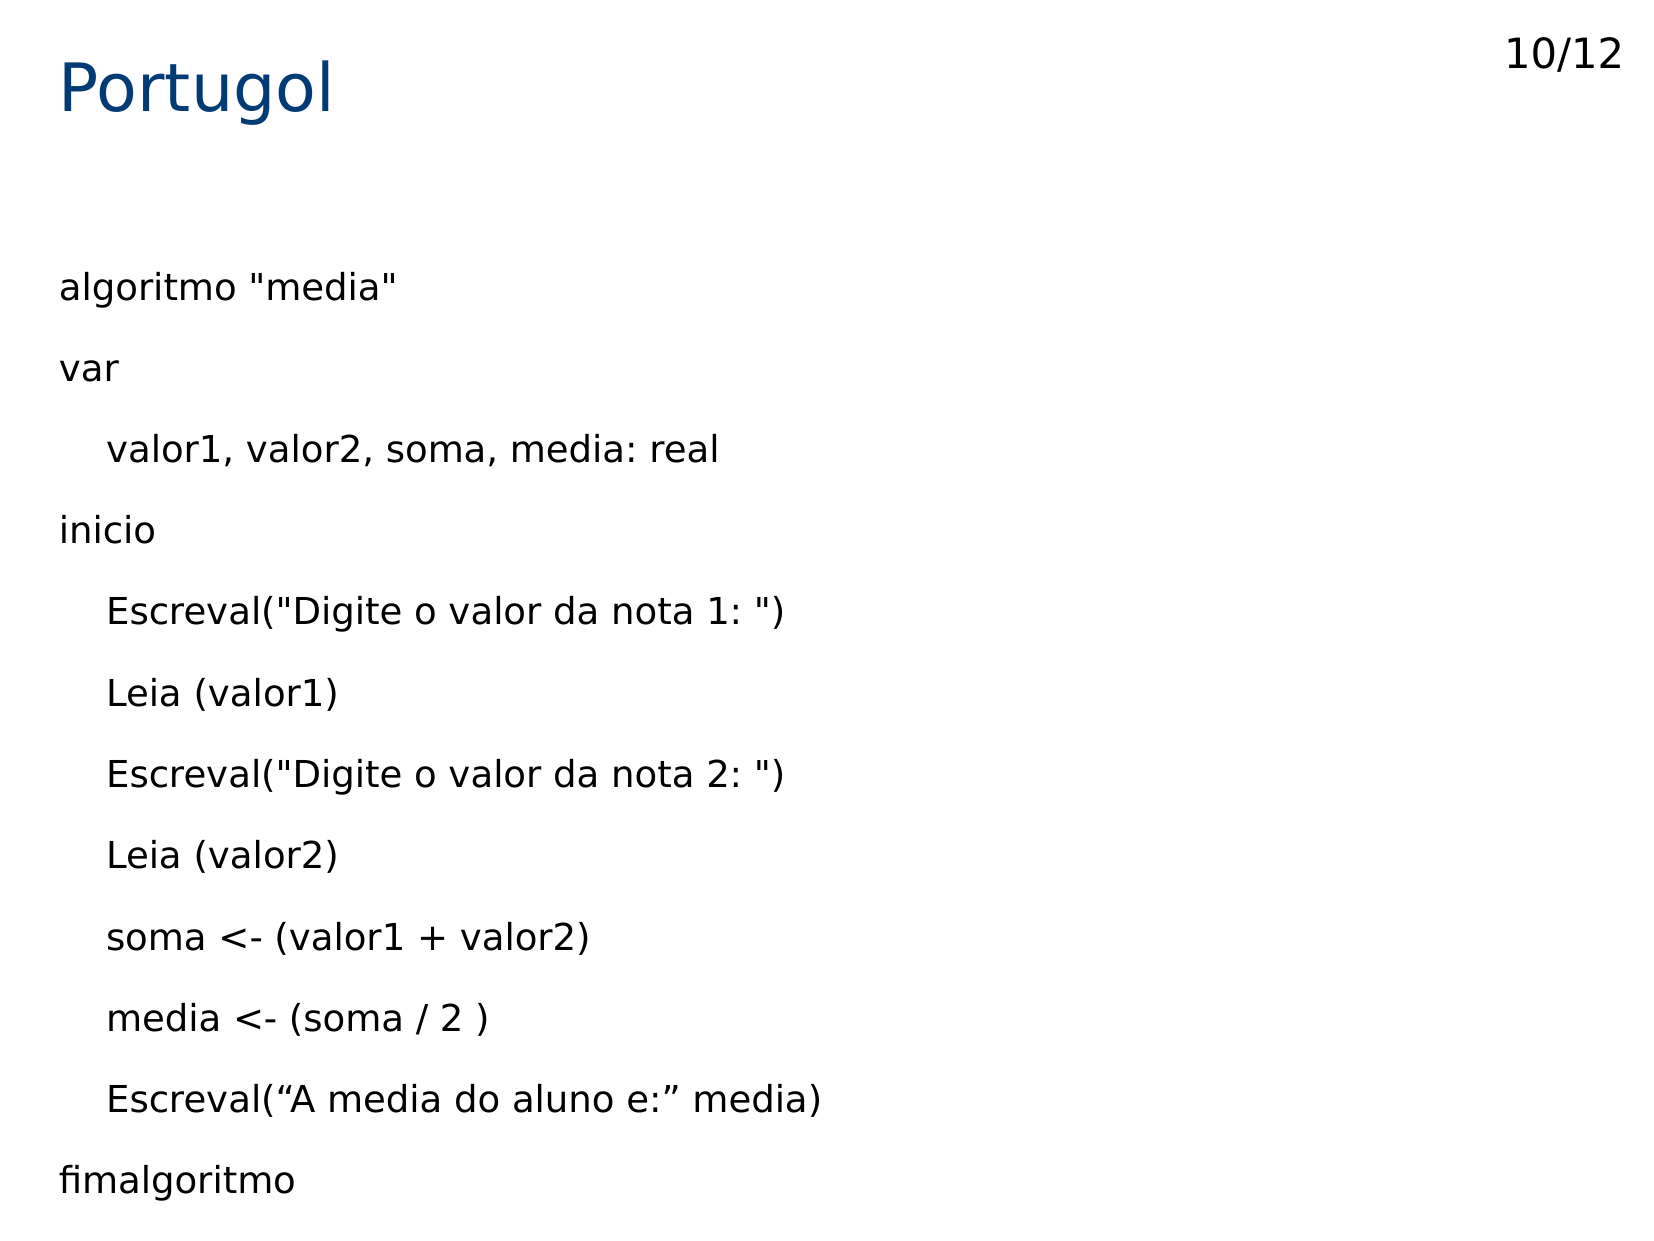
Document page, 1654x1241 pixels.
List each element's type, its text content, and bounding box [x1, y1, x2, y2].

title Portugol [59, 29, 1506, 148]
list algoritmo "media" var valor1, valor2, soma, media: real inicio Escreval("Digite o valor da nota 1: ") Leia (valor1) Escreval("Digite o valor da nota 2: ") Leia (valor2) soma <- (valor1 + valor2) media <- (soma / 2 ) Escreval(“A media do aluno e:” media) fimalgoritmo [59, 265, 1625, 1211]
